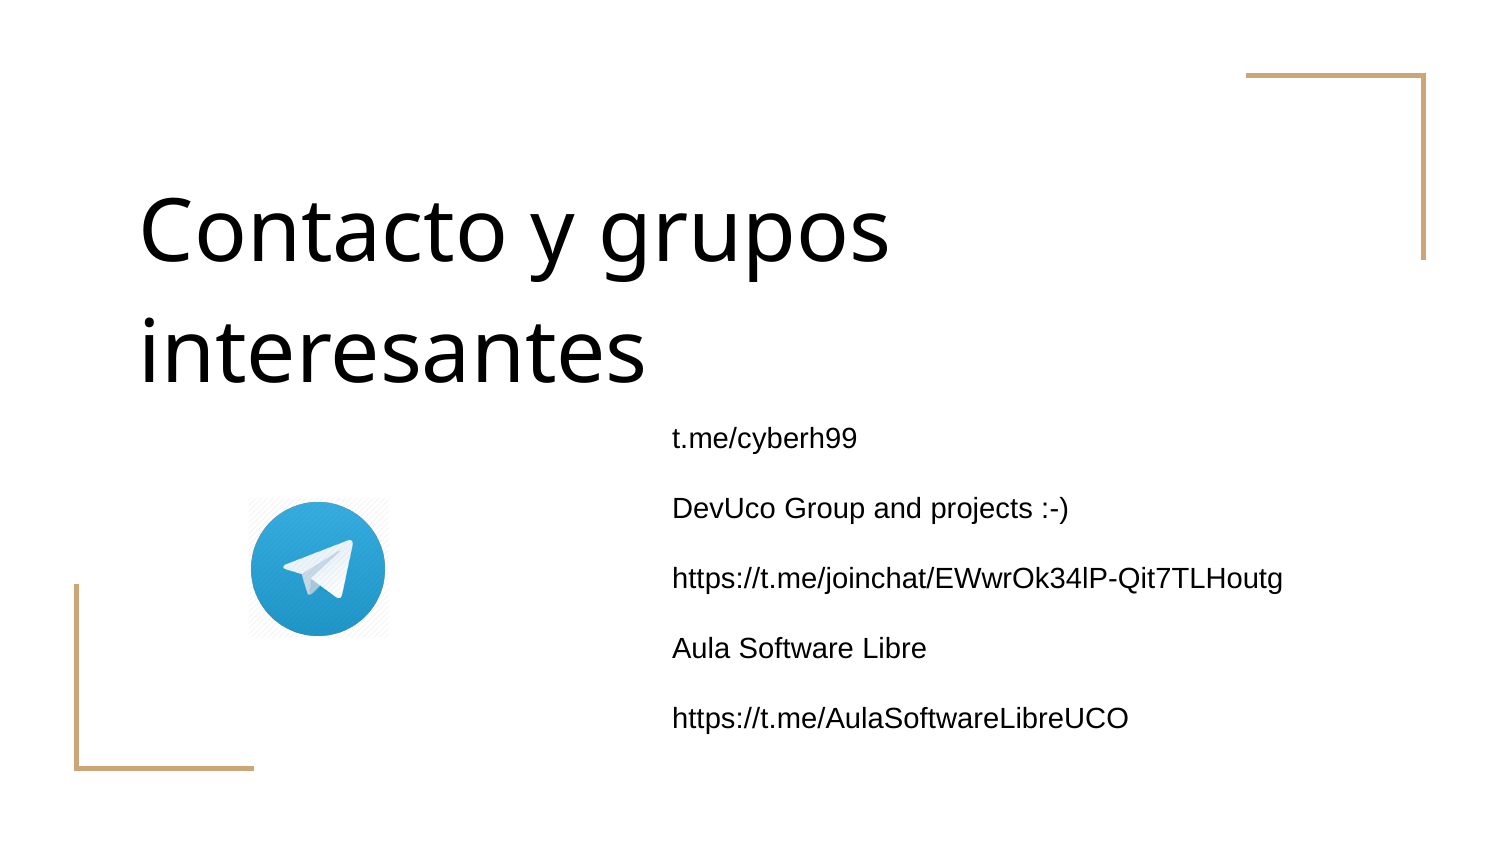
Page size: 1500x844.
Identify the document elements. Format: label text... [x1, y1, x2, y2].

picture [247, 496, 390, 639]
text_box t.me/cyberh99 DevUco Group and projects :-) https://t.me/joinchat/EWwrOk34lP-Qit7TLHoutg Aula Software Libre https://t.me/AulaSoftwareLibreUCO [657, 404, 1347, 690]
title Contacto y grupos interesantes [123, 153, 1371, 405]
